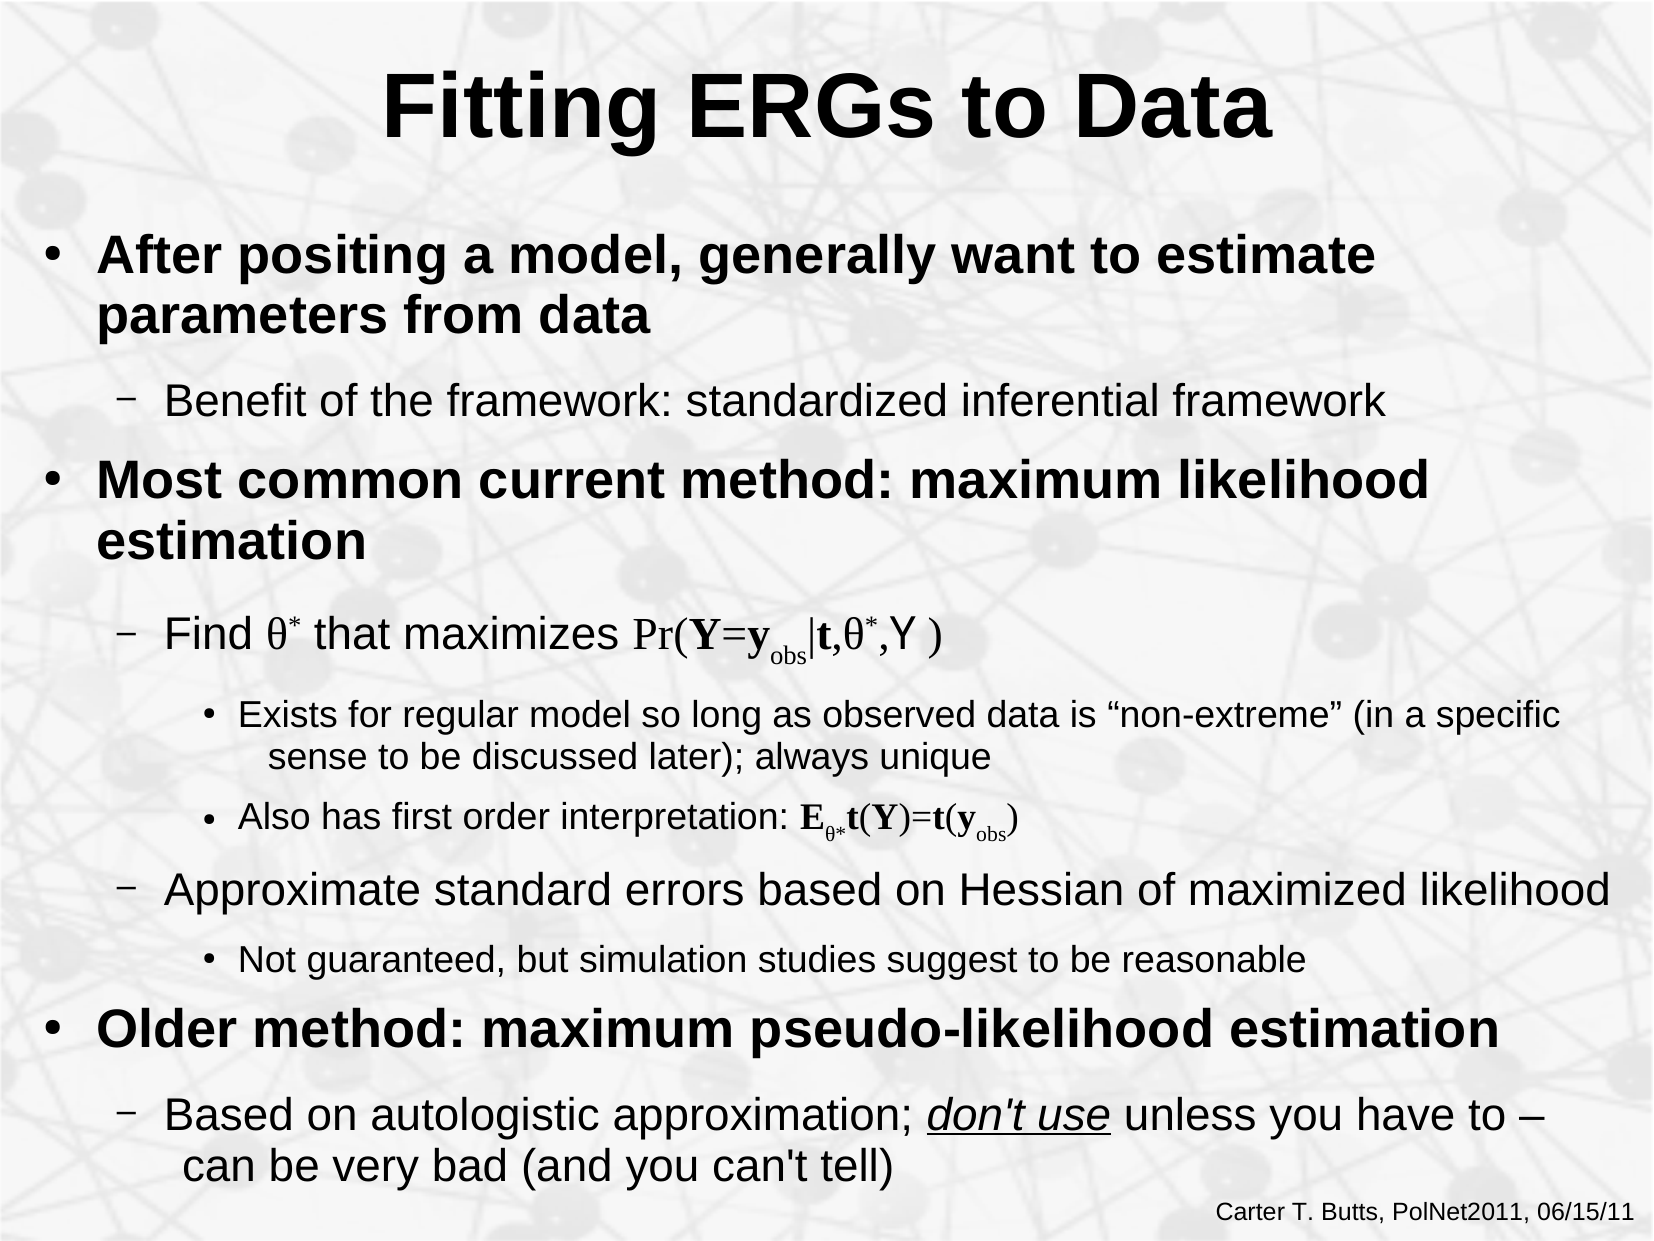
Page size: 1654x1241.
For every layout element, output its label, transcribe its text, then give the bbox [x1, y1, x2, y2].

title Fitting ERGs to Data [121, 21, 1534, 190]
picture [2, 3, 1650, 1239]
list After positing a model, generally want to estimate parameters from data Benefit of the framework: standardized inferential framework Most common current method: maximum likelihood estimation Find θ* that maximizes Pr(Y=yobs|t,θ*,Y ) Exists for regular model so long as observed data is “non-extreme” (in a specific sense to be discussed later); always unique Also has first order interpretation: Eθ*t(Y)=t(yobs) Approximate standard errors based on Hessian of maximized likelihood Not guaranteed, but simulation studies suggest to be reasonable Older method: maximum pseudo-likelihood estimation Based on autologistic approximation; don't use unless you have to – can be very bad (and you can't tell) [25, 224, 1614, 1188]
